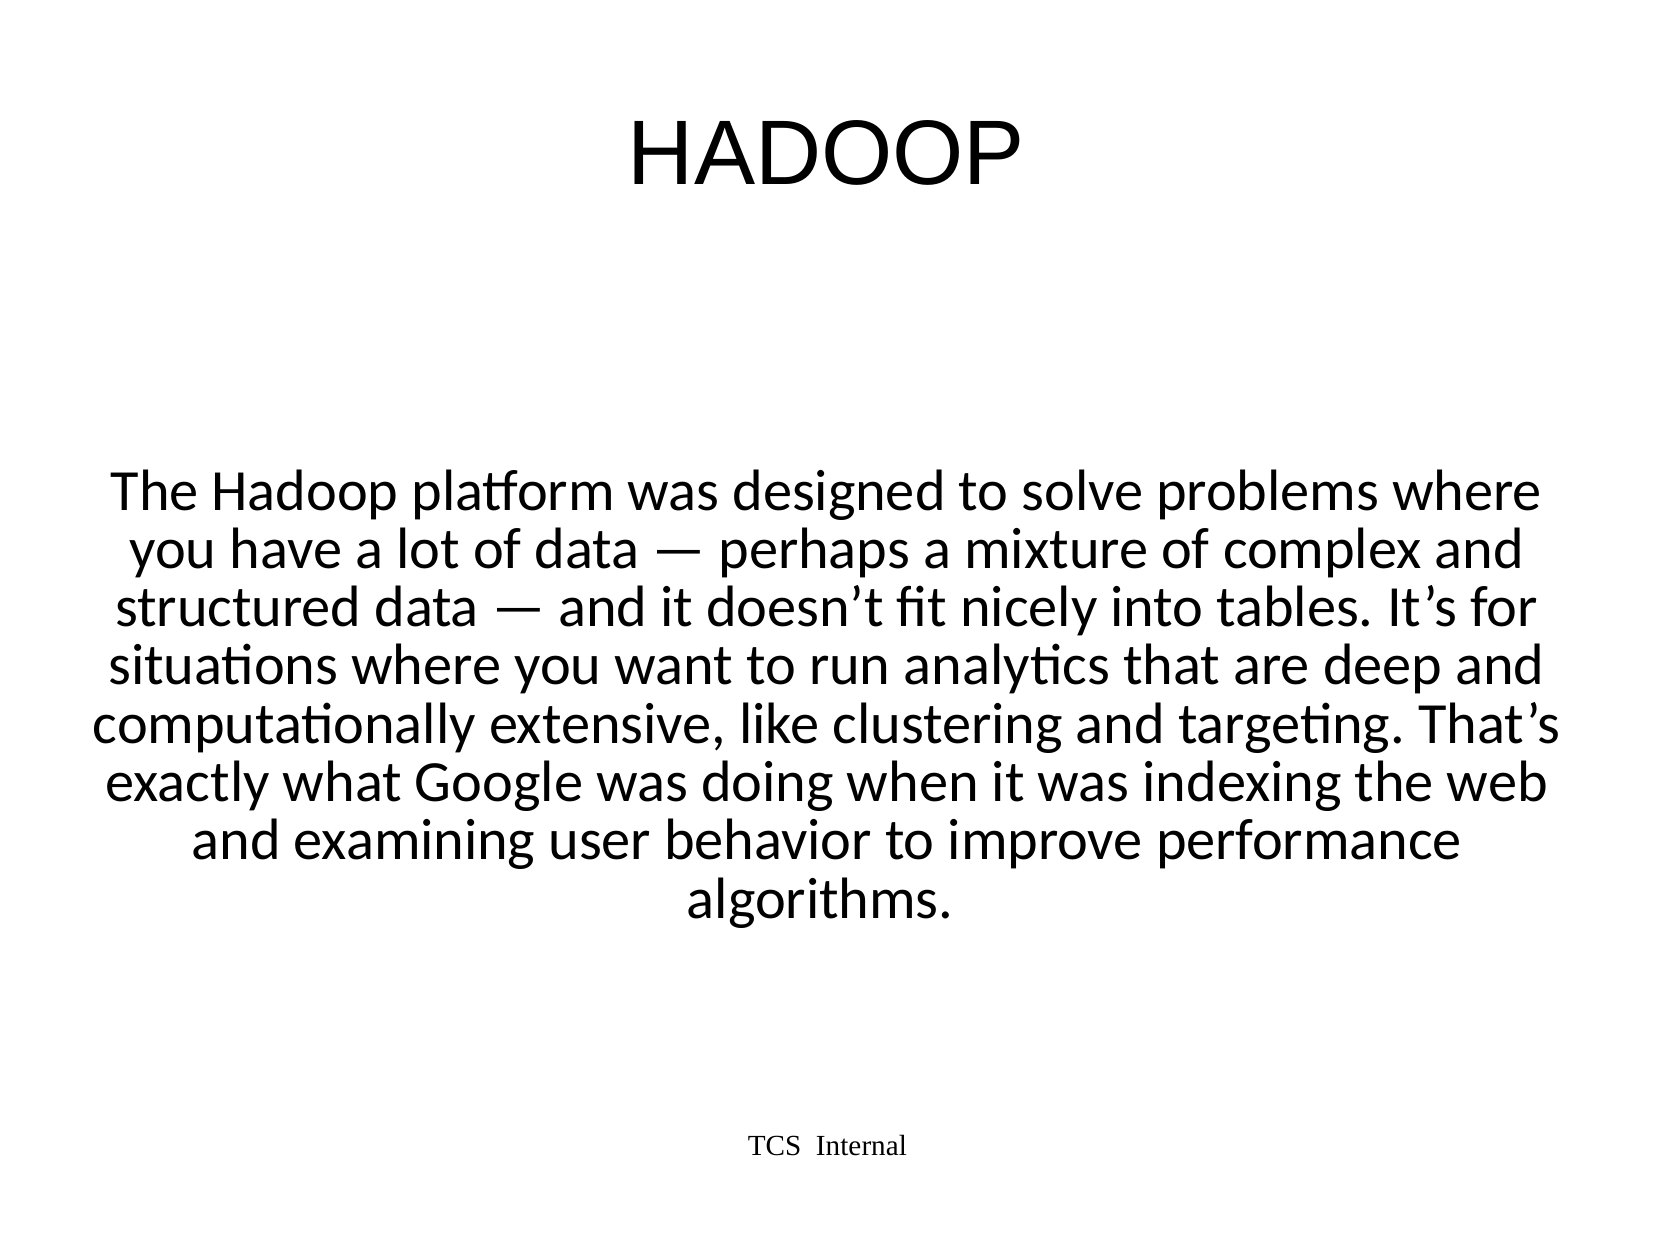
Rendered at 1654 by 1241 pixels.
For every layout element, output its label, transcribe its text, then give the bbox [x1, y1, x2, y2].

subtitle The Hadoop platform was designed to solve problems where you have a lot of data — perhaps a mixture of complex and structured data — and it doesn’t fit nicely into tables. It’s for situations where you want to run analytics that are deep and computationally extensive, like clustering and targeting. That’s exactly what Google was doing when it was indexing the web and examining user behavior to improve performance algorithms. [82, 290, 1571, 1109]
title HADOOP [82, 49, 1571, 257]
